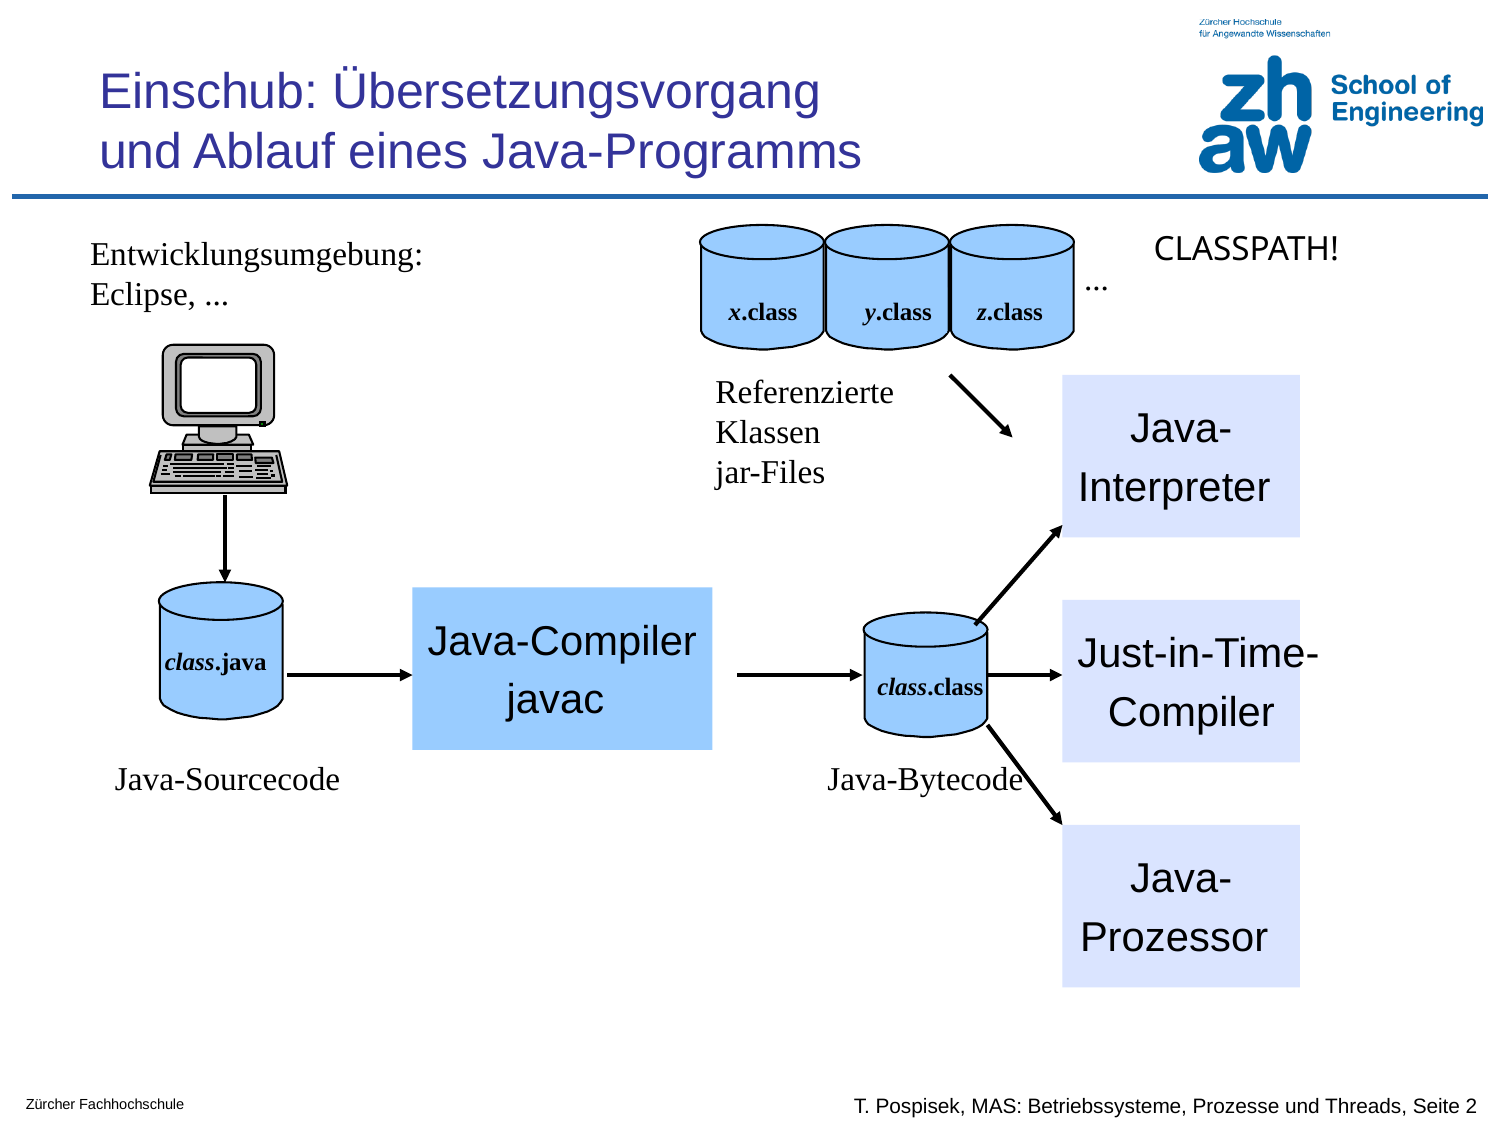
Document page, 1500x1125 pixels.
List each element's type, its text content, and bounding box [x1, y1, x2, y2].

text_box [864, 708, 988, 738]
title Einschub: Übersetzungsvorgang und Ablauf eines Java-Programms [84, 62, 1146, 175]
text_box CLASSPATH! [1138, 219, 1355, 275]
text_box class.class [862, 662, 999, 708]
text_box [158, 582, 283, 720]
text_box Referenzierte Klassen jar-Files [700, 362, 918, 498]
text_box y.class [850, 287, 948, 333]
text_box Java- Interpreter [1062, 374, 1300, 538]
text_box [149, 344, 288, 493]
text_box ... [1069, 249, 1124, 306]
text_box Java-Bytecode [812, 749, 1039, 806]
text_box class.java [150, 637, 282, 683]
text_box z.class [962, 287, 1058, 333]
text_box [950, 224, 1074, 350]
text_box [863, 612, 988, 662]
text_box x.class [714, 287, 813, 333]
picture [1199, 19, 1483, 173]
text_box Java-Sourcecode [100, 749, 356, 806]
text_box Entwicklungsumgebung: Eclipse, ... [75, 224, 447, 321]
text_box Java- Prozessor [1062, 824, 1300, 988]
text_box [825, 224, 949, 350]
text_box Just-in-Time- Compiler [1062, 599, 1300, 763]
text_box Java-Bytecode [1009, 749, 1039, 788]
text_box [699, 224, 824, 350]
text_box Java-Compiler javac [412, 587, 713, 750]
